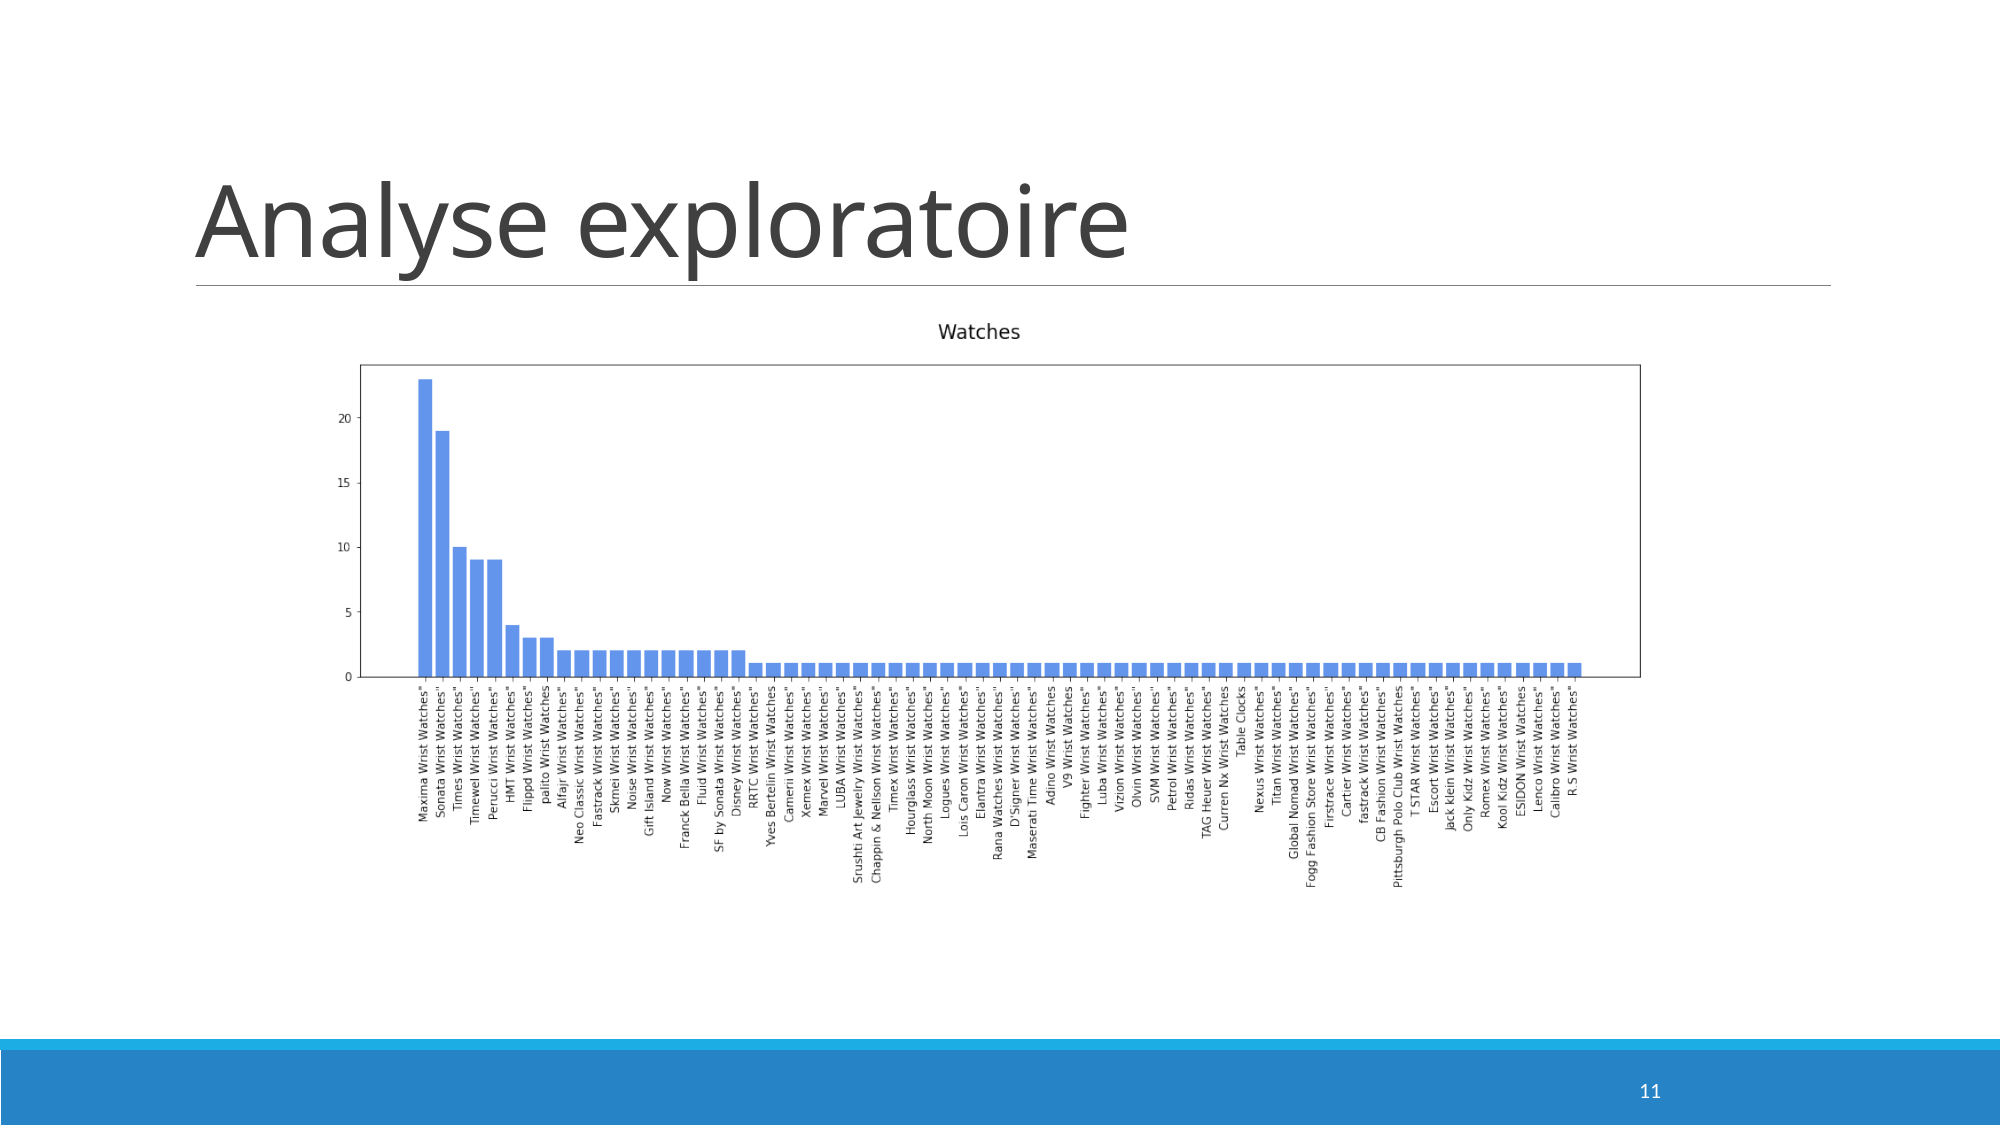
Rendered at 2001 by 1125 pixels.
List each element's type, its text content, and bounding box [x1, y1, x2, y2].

picture [329, 315, 1648, 895]
text_box [1624, 1059, 1840, 1120]
title Analyse exploratoire [180, 47, 1831, 286]
